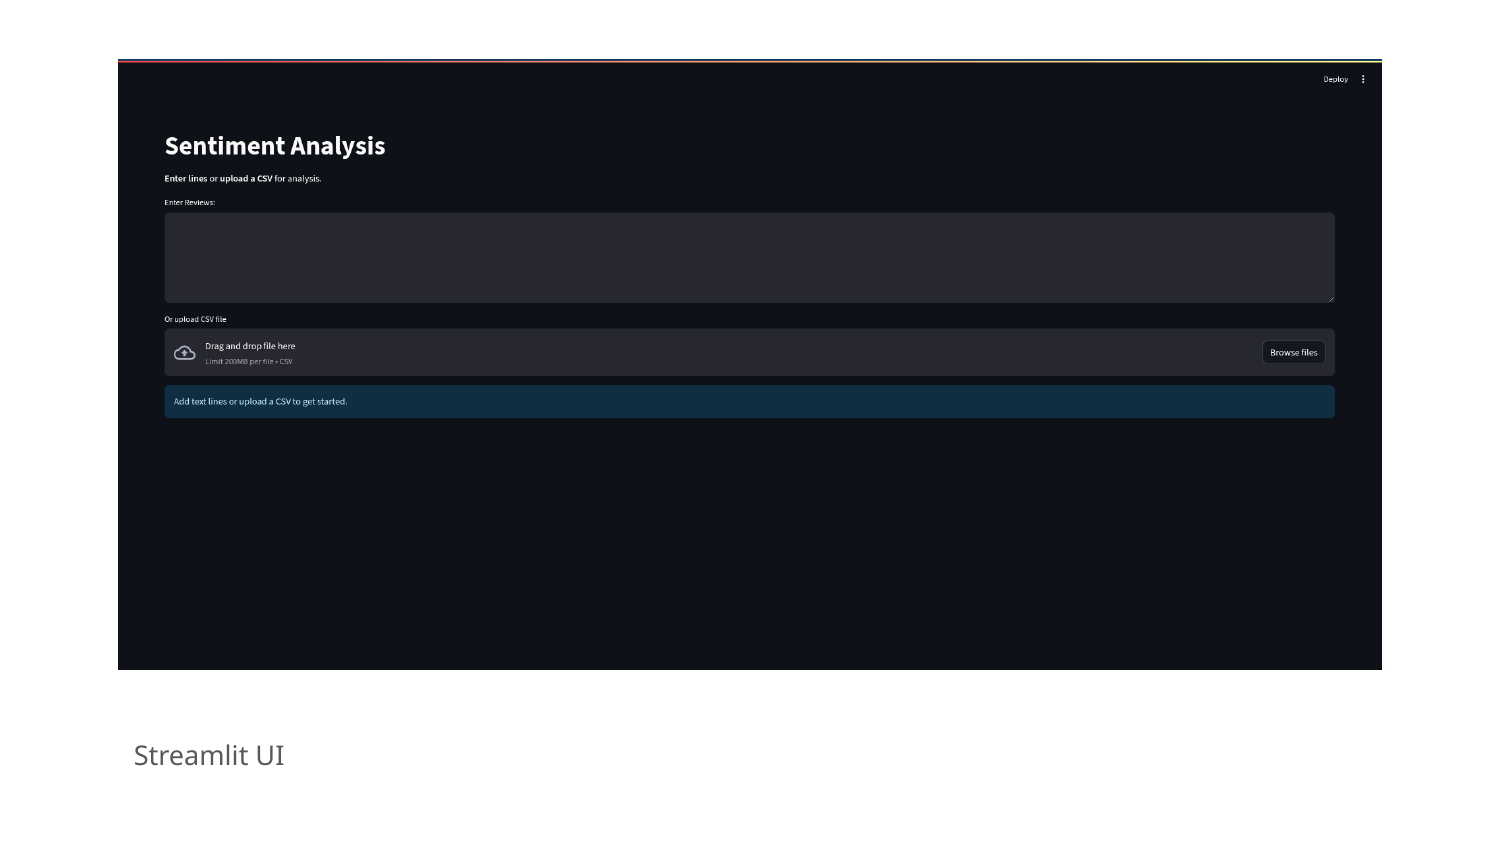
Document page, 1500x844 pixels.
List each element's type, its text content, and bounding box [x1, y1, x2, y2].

list Streamlit UI [118, 717, 1382, 793]
picture [118, 59, 1382, 670]
